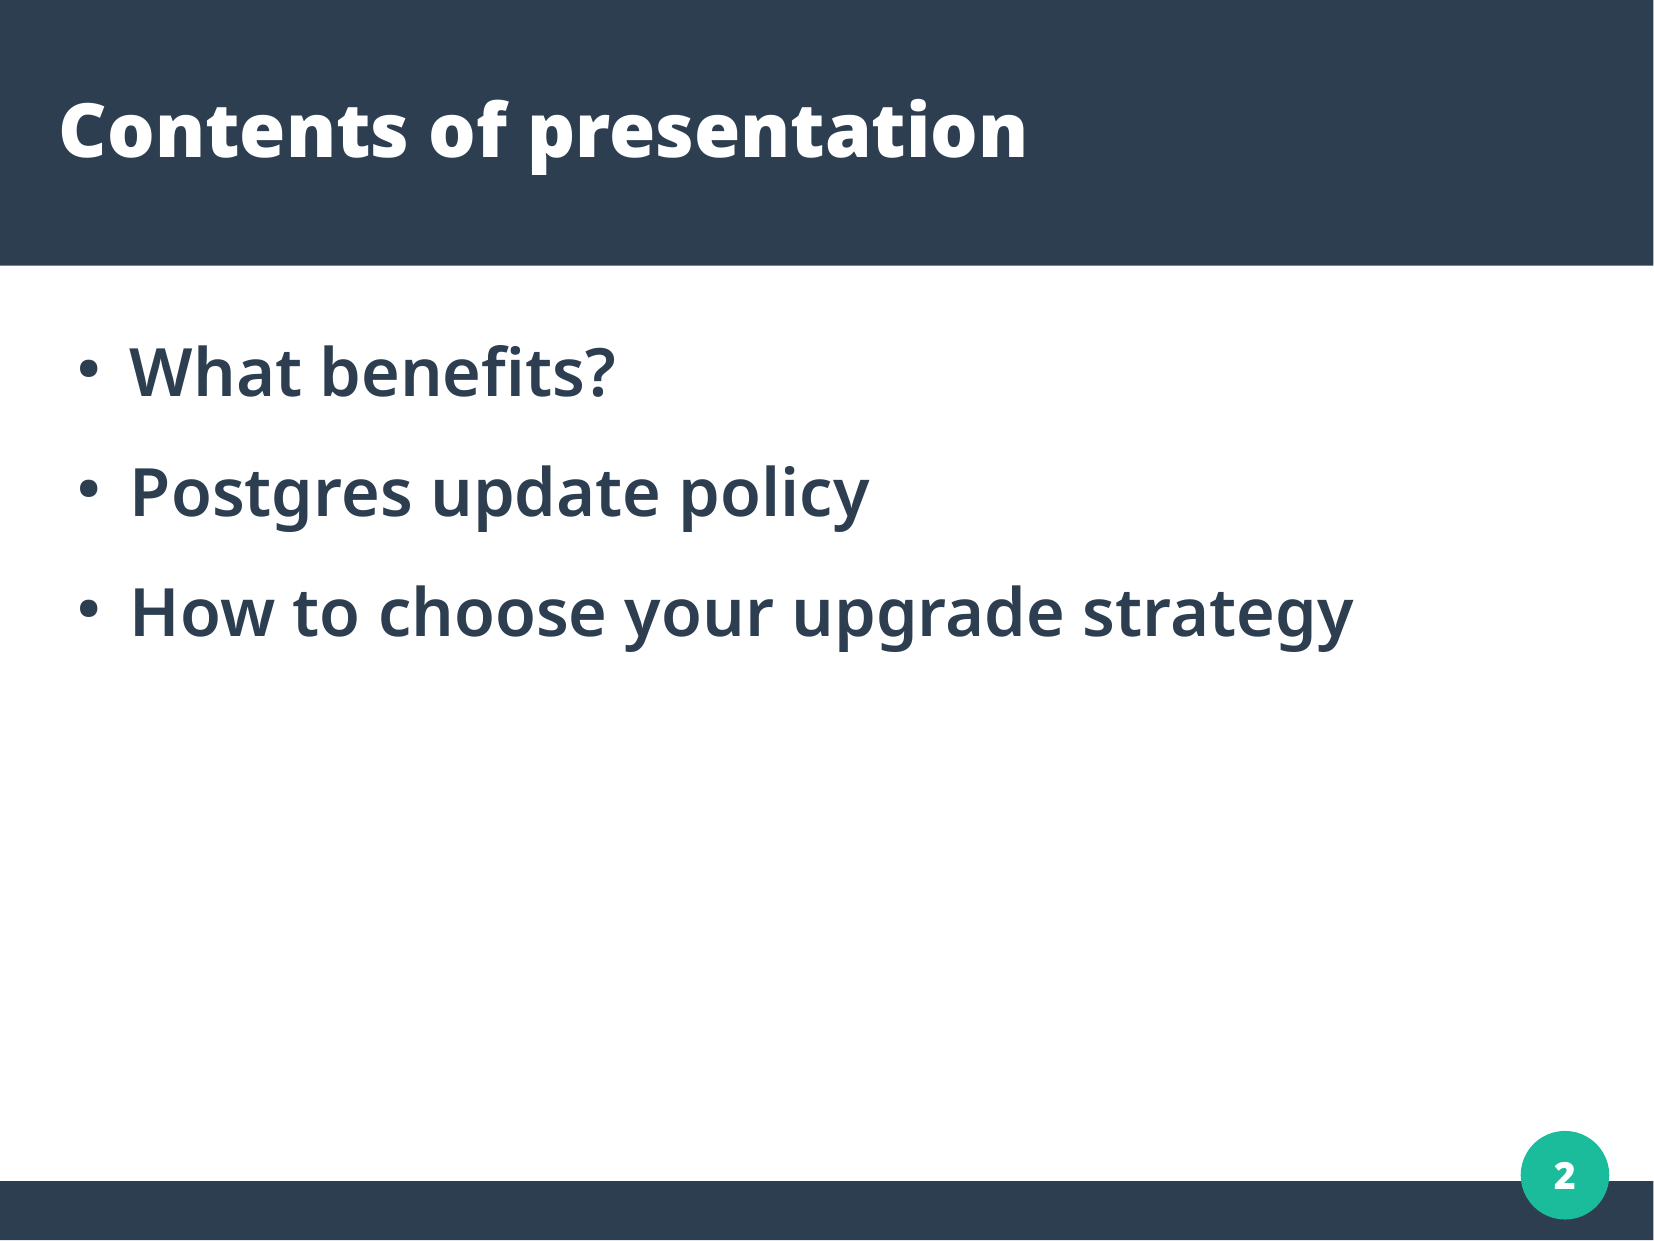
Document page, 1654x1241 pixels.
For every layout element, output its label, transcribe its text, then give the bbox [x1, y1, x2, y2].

title Contents of presentation [59, 49, 1595, 207]
list What benefits? Postgres update policy How to choose your upgrade strategy [59, 324, 1595, 1152]
